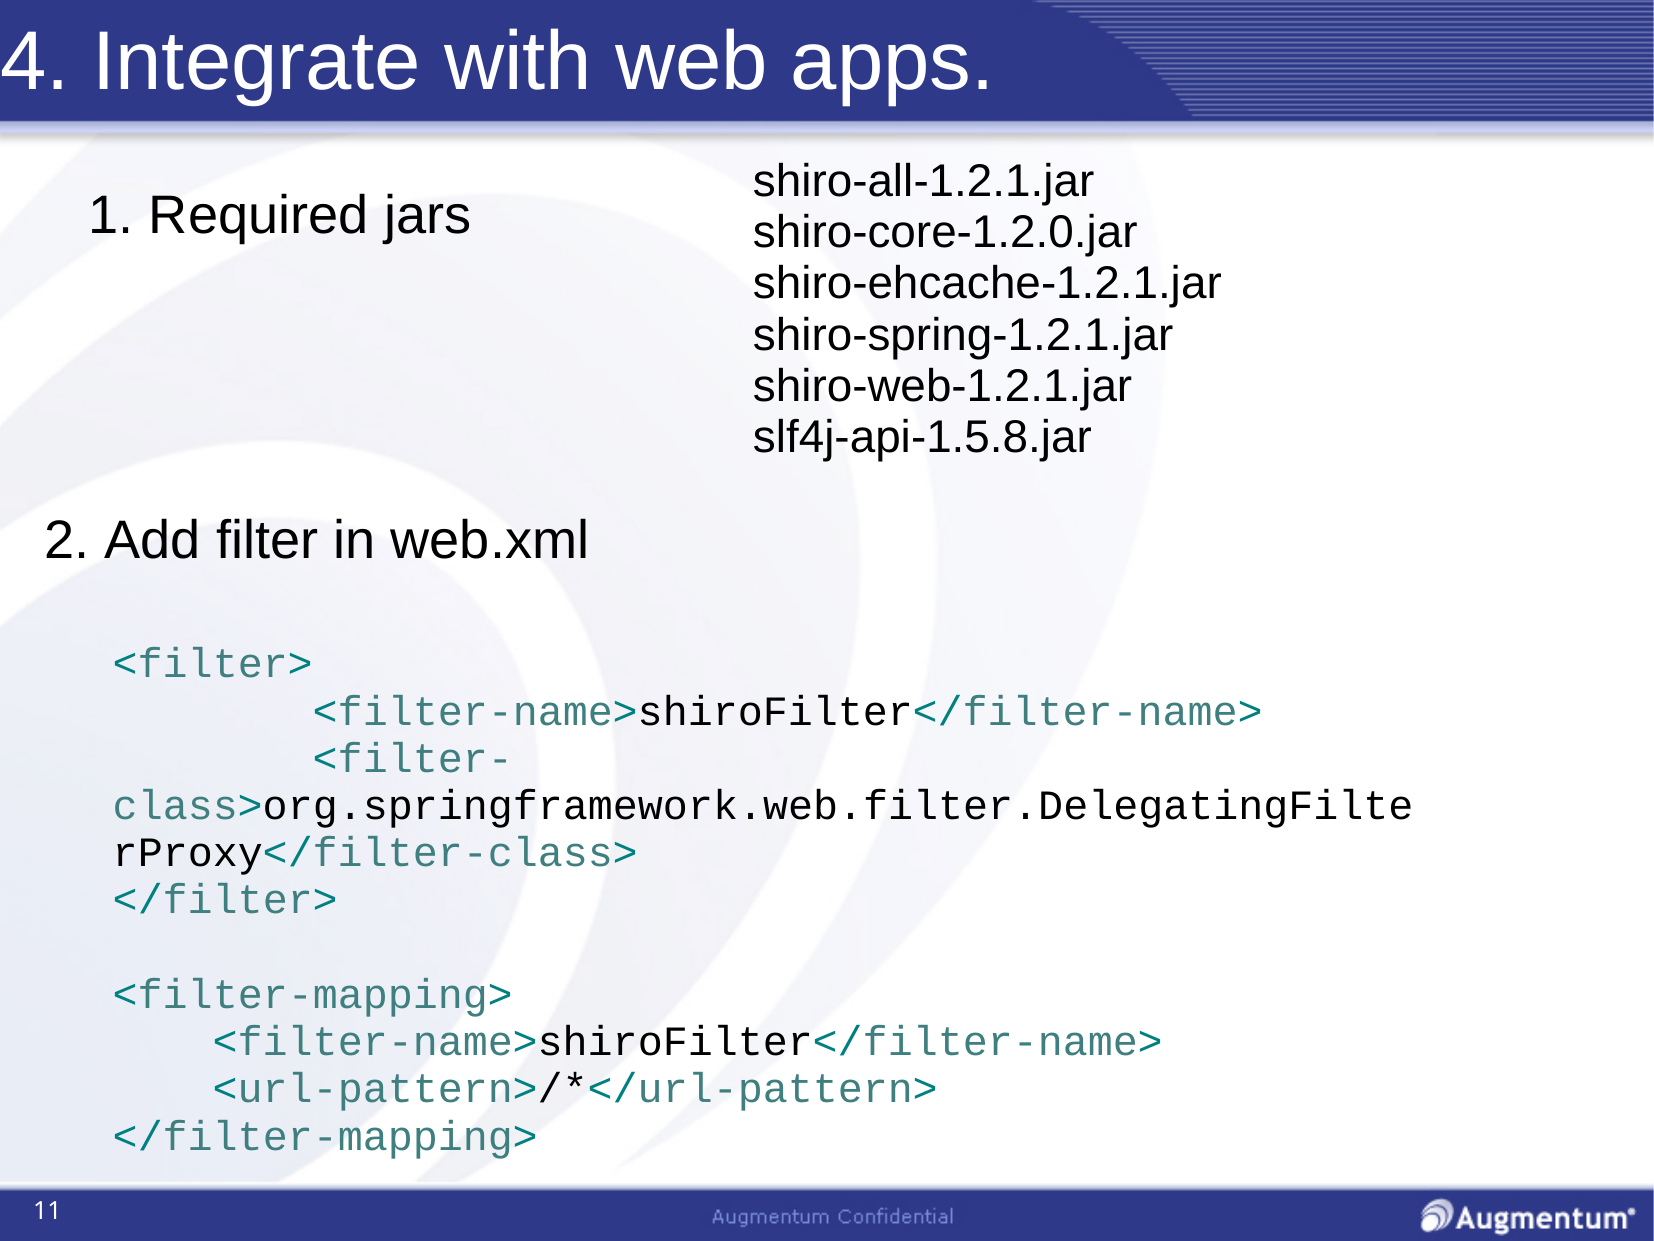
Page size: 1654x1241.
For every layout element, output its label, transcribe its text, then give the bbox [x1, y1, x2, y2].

picture [420, 1143, 430, 1148]
text_box <filter> <filter-name>shiroFilter</filter-name> <filter-class>org.springframework.web.filter.DelegatingFilterProxy</filter-class> </filter> <filter-mapping> <filter-name>shiroFilter</filter-name> <url-pattern>/*</url-pattern> </filter-mapping> [97, 635, 1447, 1143]
text_box 1. Required jars [59, 177, 768, 266]
text_box [0, 123, 1609, 1132]
picture [368, 1143, 378, 1148]
picture [494, 1143, 504, 1147]
picture [0, 0, 1654, 1241]
title 4. Integrate with web apps. [0, 14, 1447, 108]
picture [395, 1143, 405, 1148]
text_box shiro-all-1.2.1.jar shiro-core-1.2.0.jar shiro-ehcache-1.2.1.jar shiro-spring-1.2.1.jar shiro-web-1.2.1.jar slf4j-api-1.5.8.jar [738, 147, 1477, 502]
text_box 2. Add filter in web.xml [29, 501, 739, 591]
